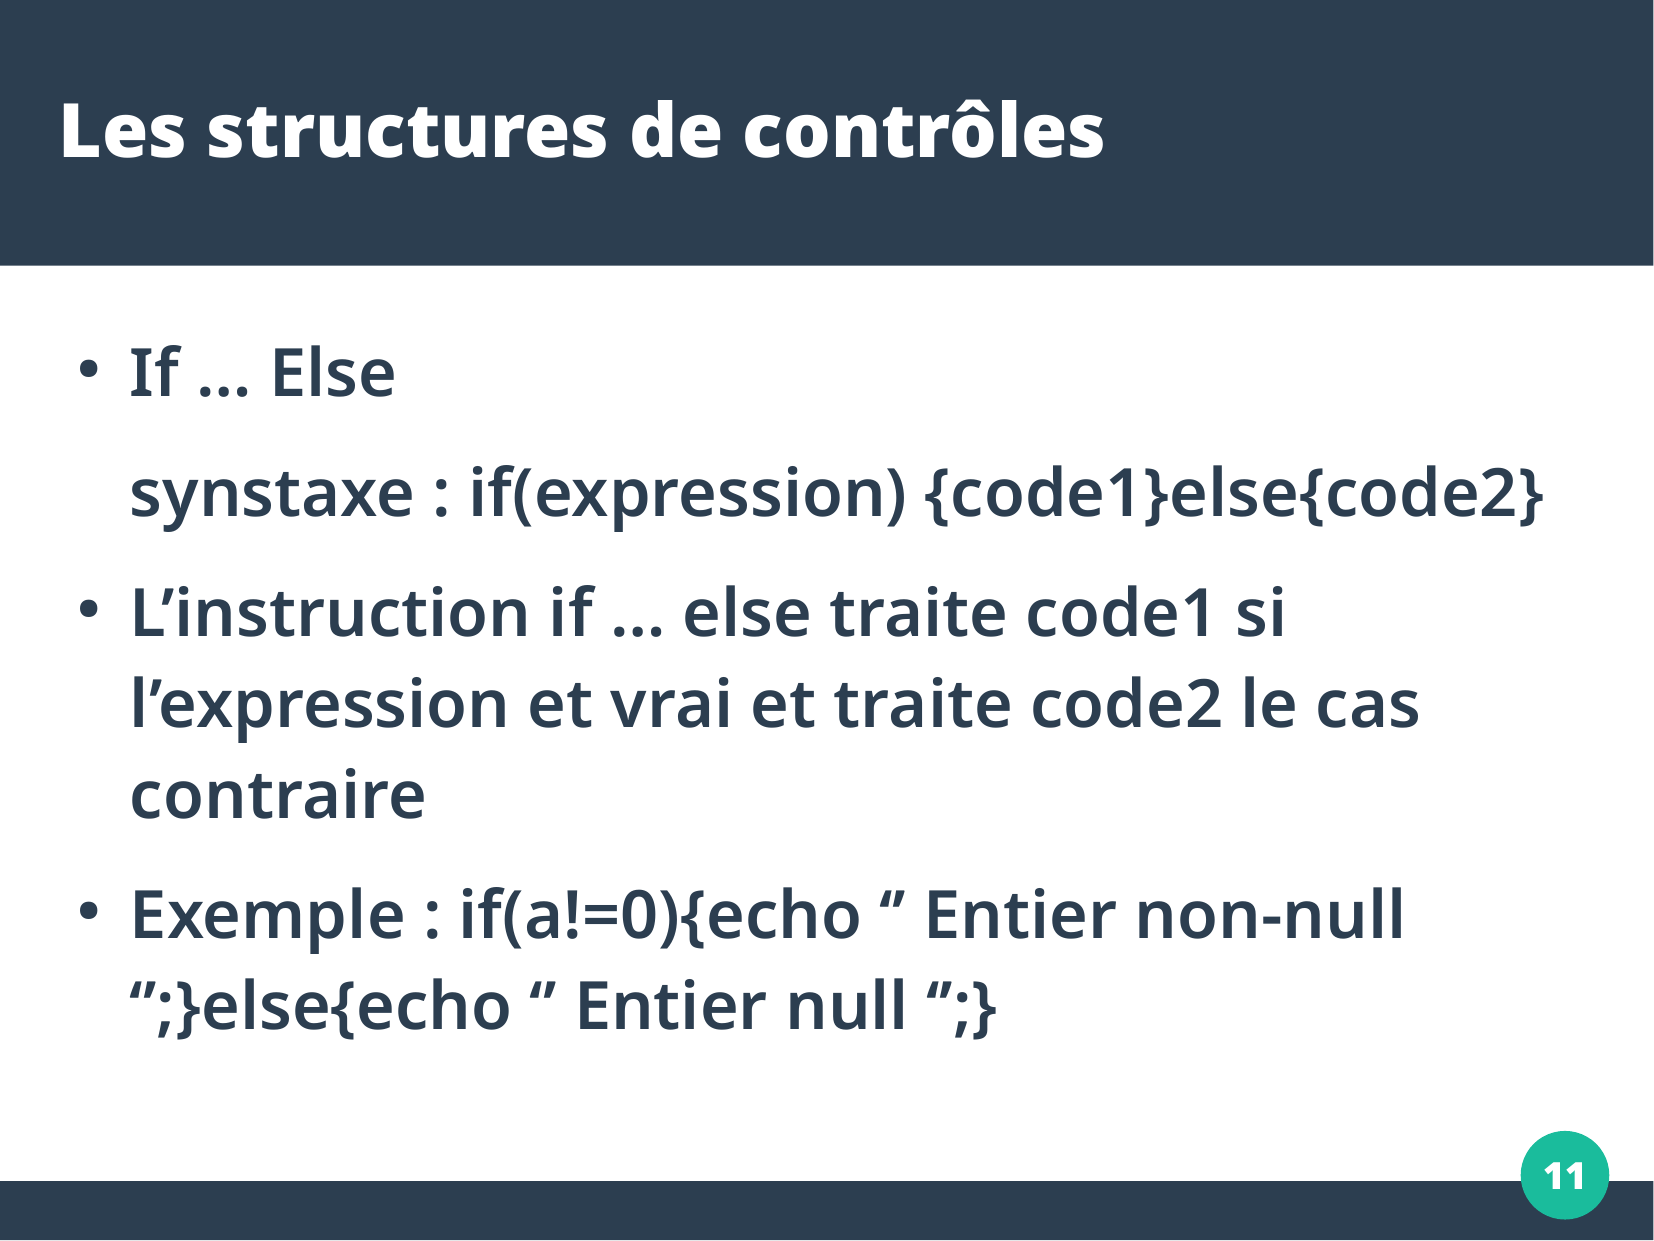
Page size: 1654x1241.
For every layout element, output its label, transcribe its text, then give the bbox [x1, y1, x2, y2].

list If … Else synstaxe : if(expression) {code1}else{code2} L’instruction if … else traite code1 si l’expression et vrai et traite code2 le cas contraire Exemple : if(a!=0){echo ‘’ Entier non-null ‘’;}else{echo ‘’ Entier null ‘’;} [59, 324, 1595, 1152]
title Les structures de contrôles [59, 49, 1595, 207]
